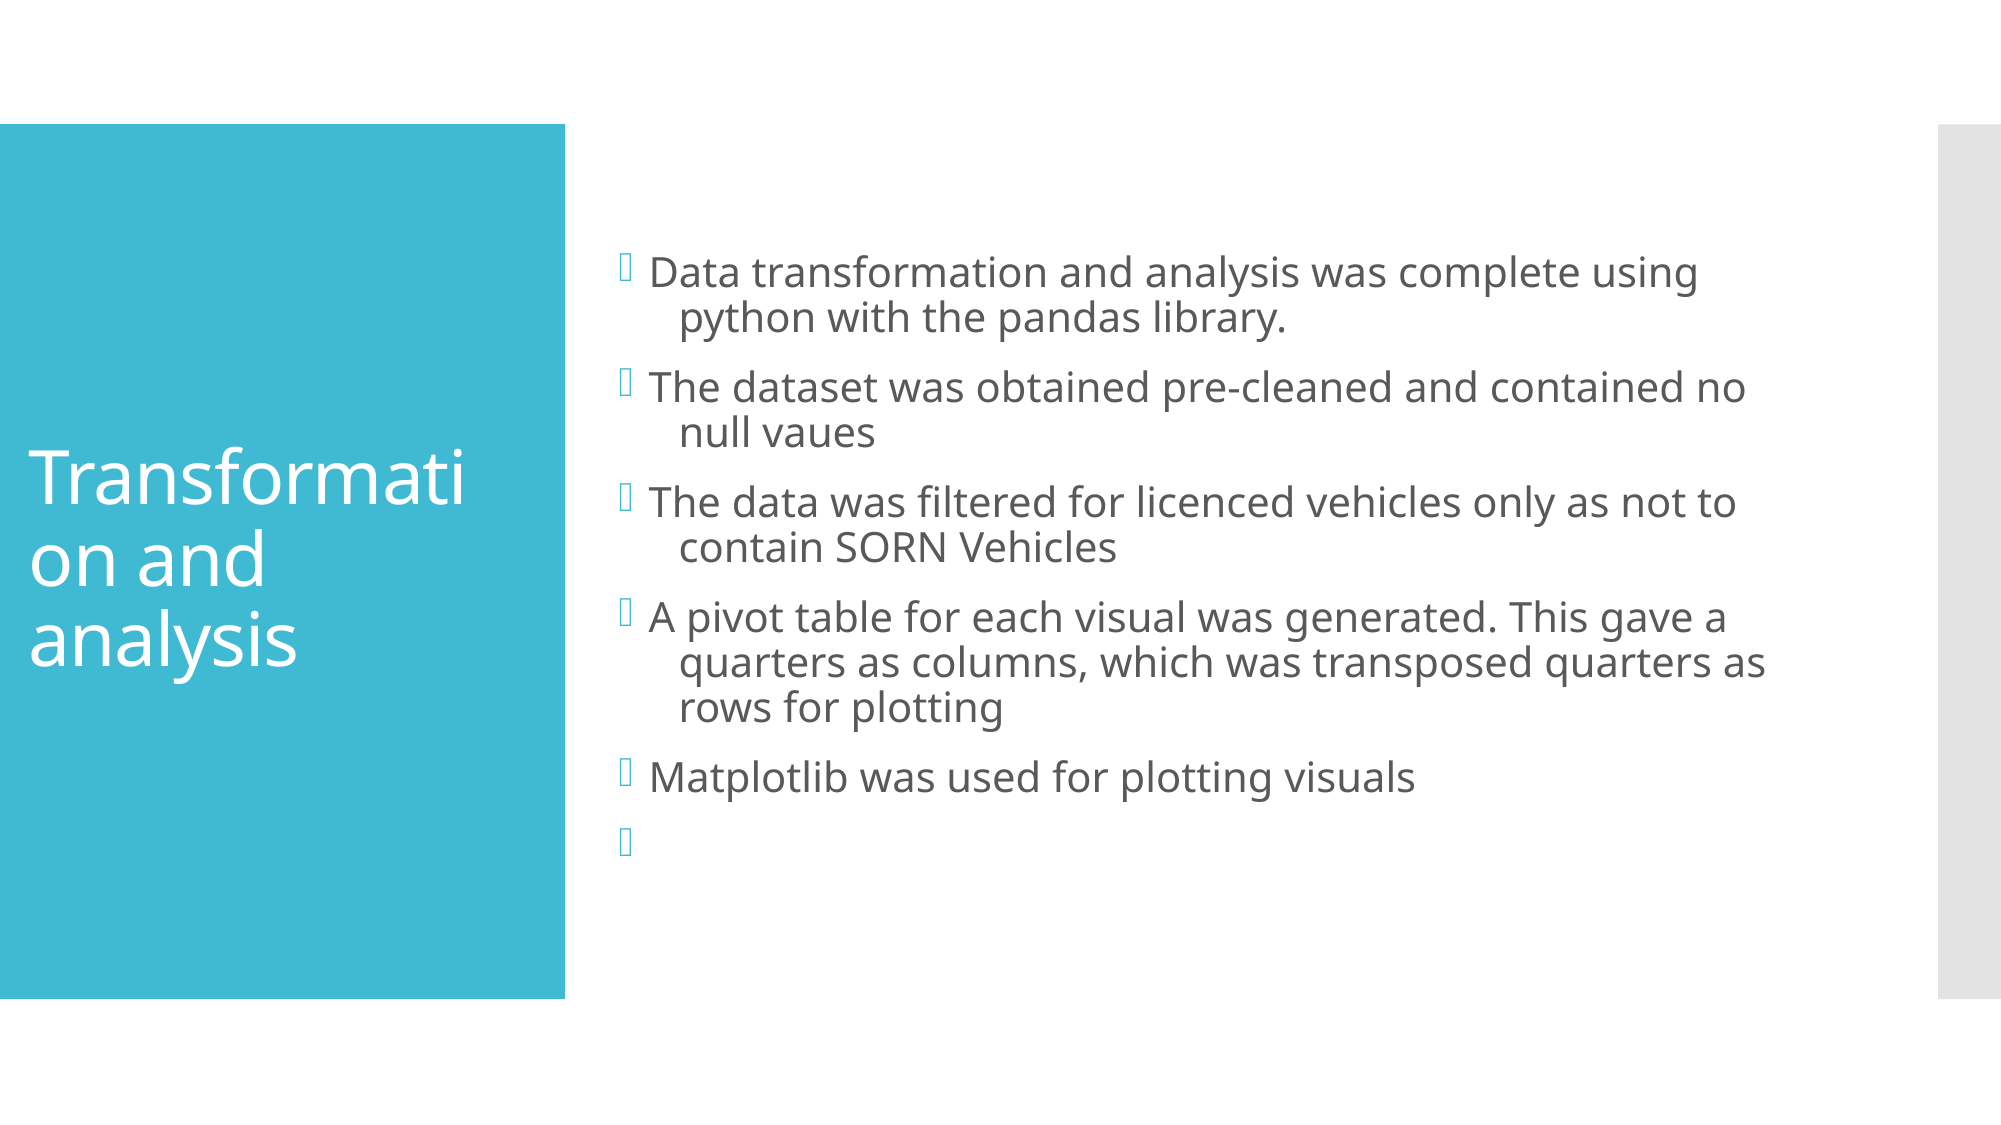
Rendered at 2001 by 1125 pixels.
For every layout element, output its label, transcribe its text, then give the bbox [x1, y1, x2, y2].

title Transformation and analysis [14, 184, 526, 940]
list Data transformation and analysis was complete using python with the pandas library. The dataset was obtained pre-cleaned and contained no null vaues The data was filtered for licenced vehicles only as not to contain SORN Vehicles A pivot table for each visual was generated. This gave a quarters as columns, which was transposed quarters as rows for plotting Matplotlib was used for plotting visuals [603, 141, 1804, 982]
